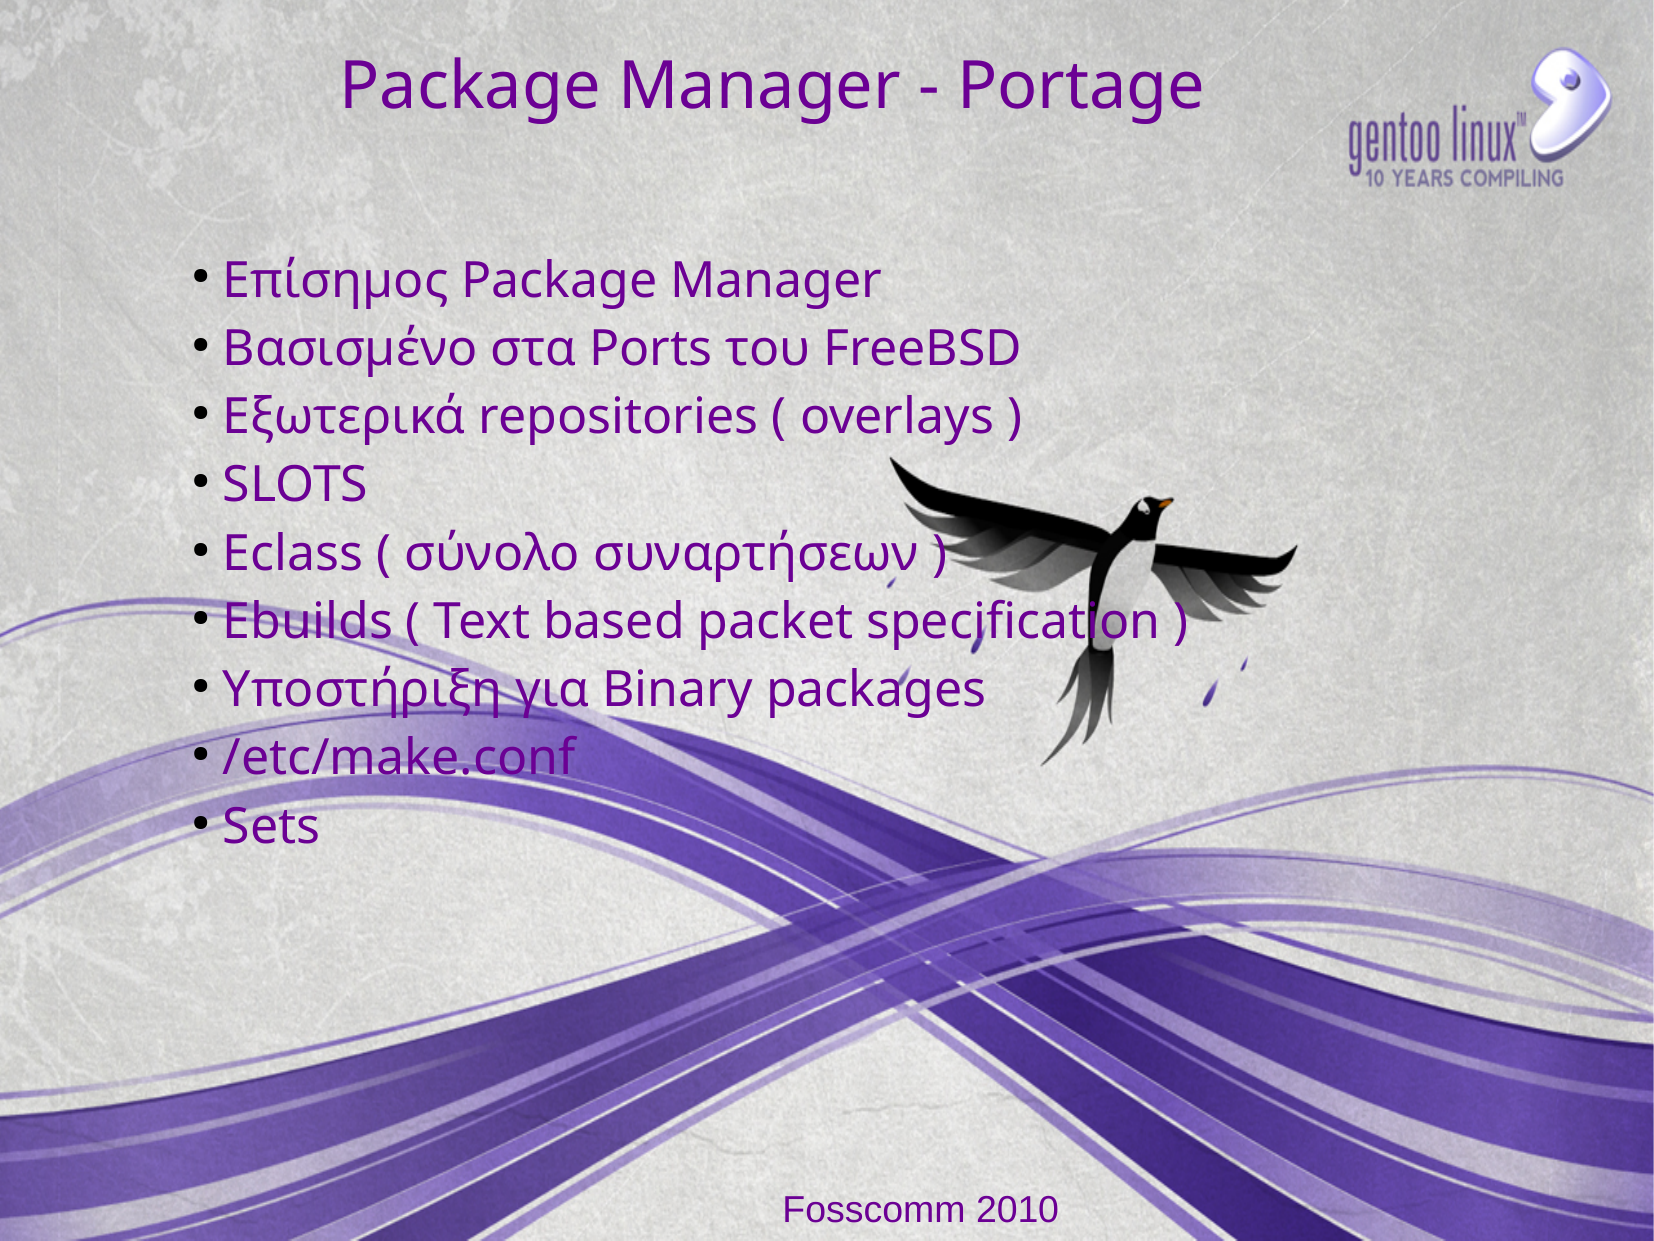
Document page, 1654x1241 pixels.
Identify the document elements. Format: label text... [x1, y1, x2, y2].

text_box Επίσημος Package Manager Βασισμένο στα Ports του FreeBSD Εξωτερικά repositories ( overlays ) SLOTS Eclass ( σύνολο συναρτήσεων ) Ebuilds ( Text based packet specification ) Υποστήριξη για Binary packages /etc/make.conf Sets [177, 236, 1241, 877]
text_box Fosscomm 2010 [767, 1181, 1075, 1238]
picture [0, 0, 1654, 1241]
text_box Package Manager - Portage [324, 29, 1329, 138]
